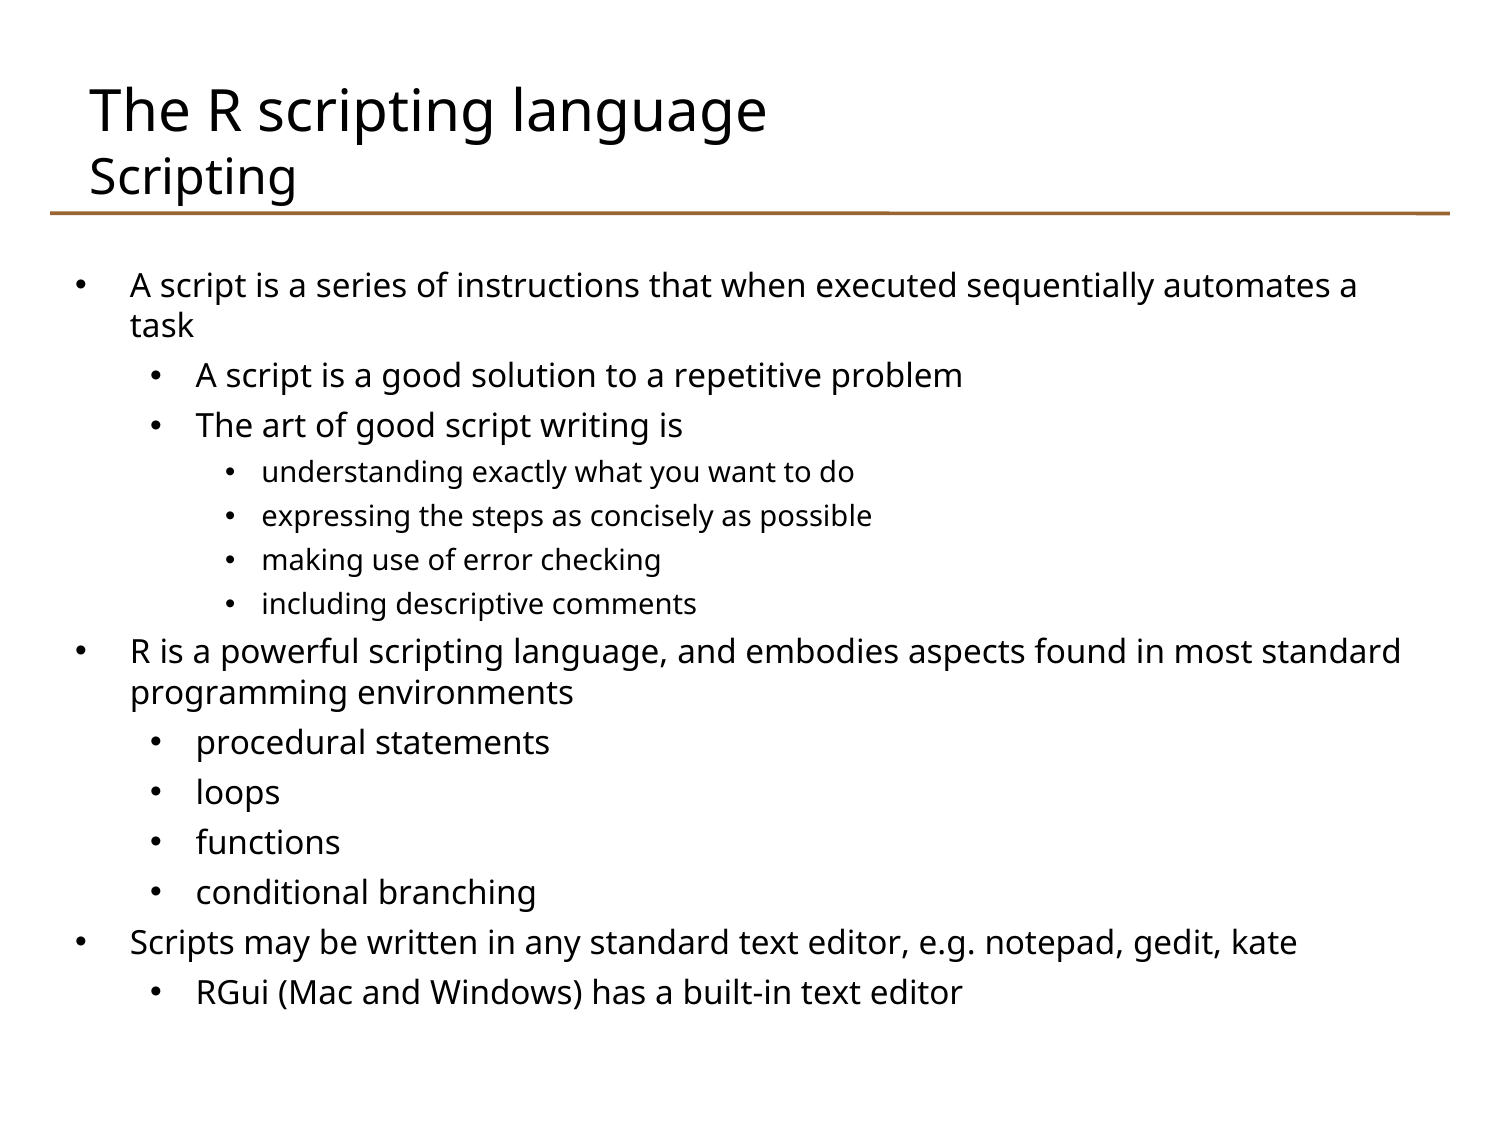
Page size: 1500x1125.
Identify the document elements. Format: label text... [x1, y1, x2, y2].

text_box A script is a series of instructions that when executed sequentially automates a task A script is a good solution to a repetitive problem The art of good script writing is understanding exactly what you want to do expressing the steps as concisely as possible making use of error checking including descriptive comments R is a powerful scripting language, and embodies aspects found in most standard programming environments procedural statements loops functions conditional branching Scripts may be written in any standard text editor, e.g. notepad, gedit, kate RGui (Mac and Windows) has a built-in text editor [75, 263, 1425, 1012]
text_box The R scripting language Scripting [75, 44, 1425, 233]
